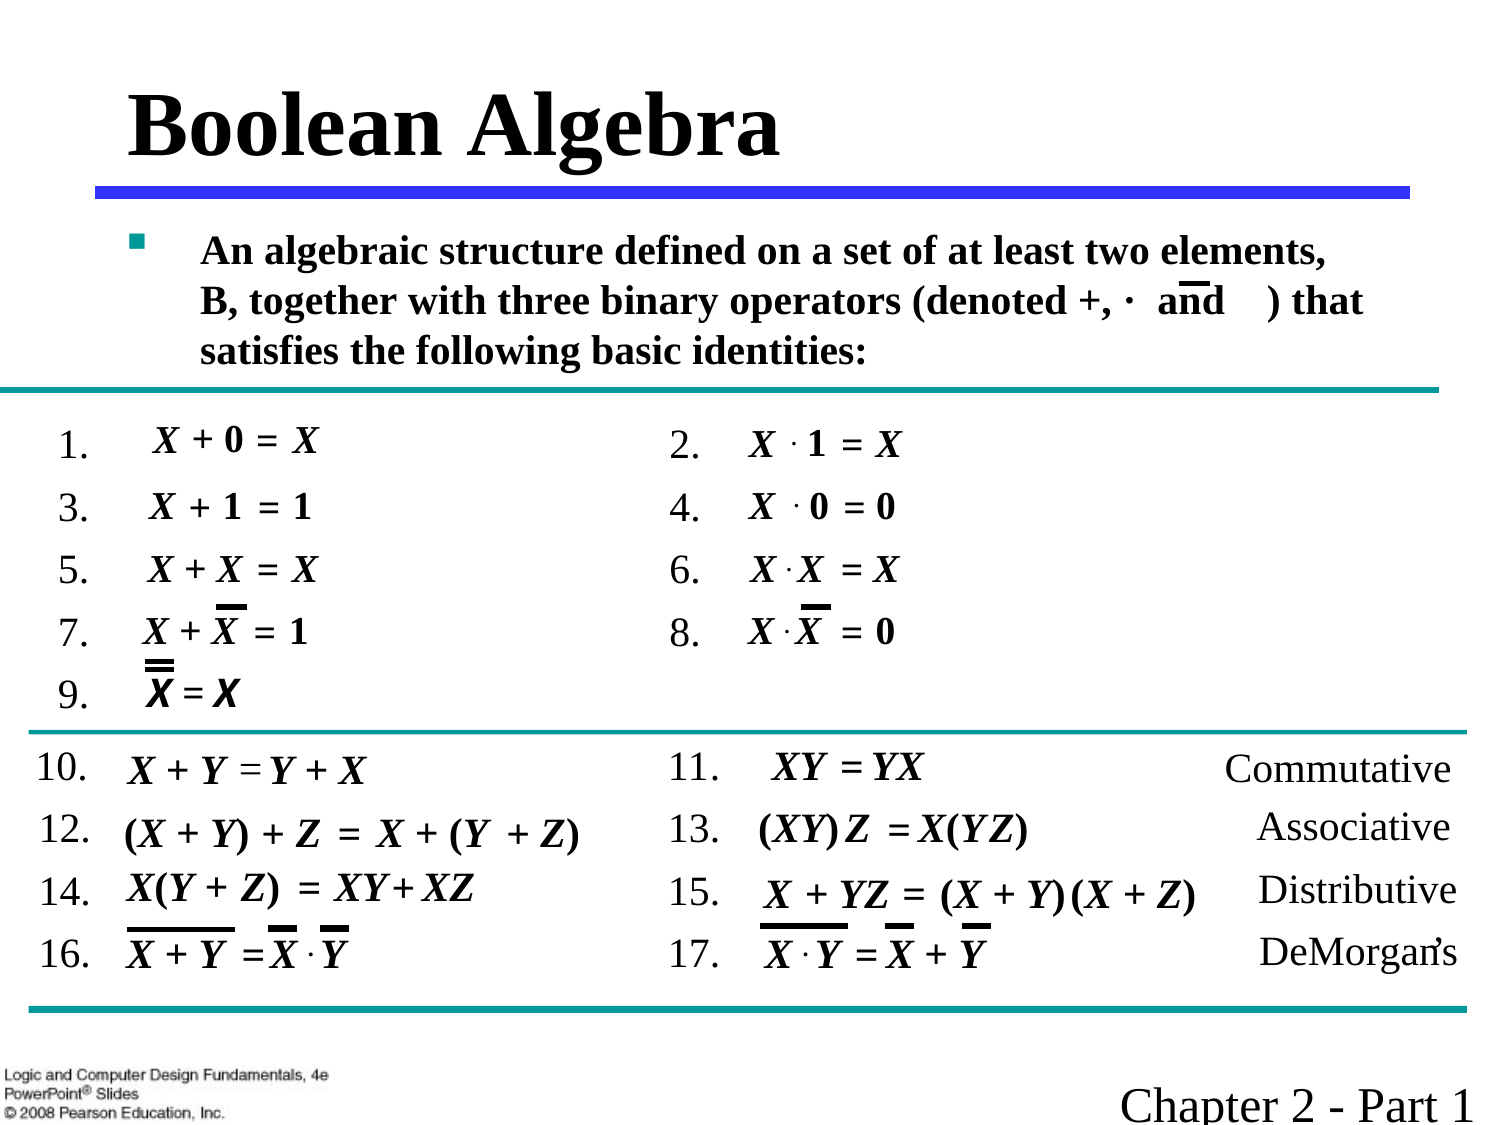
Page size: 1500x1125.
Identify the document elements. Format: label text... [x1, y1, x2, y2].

text_box 3. [57, 479, 90, 530]
text_box Commutative [1224, 740, 1452, 791]
text_box . 1 [791, 417, 827, 465]
text_box X(Y [918, 801, 986, 852]
text_box = [257, 481, 281, 530]
text_box Z) [989, 801, 1029, 852]
text_box ’ [1431, 923, 1441, 975]
text_box 1 [292, 479, 313, 528]
text_box Z [295, 805, 322, 856]
text_box X [748, 480, 776, 528]
text_box 17. [667, 926, 721, 977]
text_box = [840, 740, 864, 791]
text_box XY [771, 738, 826, 789]
text_box YX [870, 738, 925, 789]
text_box (X + Z) [1070, 866, 1197, 917]
text_box X [149, 495, 176, 528]
text_box = [843, 481, 866, 530]
text_box = [253, 606, 277, 654]
text_box [28, 729, 1467, 735]
text_box [0, 387, 1439, 393]
text_box Z [845, 801, 871, 852]
text_box An algebraic structure defined on a set of at least two elements, B, together with three binary operators (denoted +, · and ) that satisfies the following basic identities: [110, 215, 1386, 375]
text_box 2. [669, 417, 701, 468]
text_box 5. [57, 542, 90, 593]
text_box 1 [288, 604, 309, 653]
text_box = [337, 806, 362, 857]
text_box 1. [57, 417, 90, 468]
text_box + [506, 806, 531, 857]
text_box X(Y + [126, 859, 229, 910]
text_box X . Y [764, 928, 841, 977]
text_box = [255, 414, 279, 463]
text_box Associative [1256, 798, 1451, 849]
text_box 7. [57, 604, 90, 655]
text_box X . X [747, 605, 822, 653]
text_box XY [334, 875, 388, 910]
text_box (XY) [758, 801, 840, 852]
text_box XZ [421, 859, 476, 910]
text_box (X + Y) [939, 866, 1066, 917]
text_box 14. [38, 863, 92, 914]
title Boolean Algebra [112, 50, 1388, 188]
text_box X [152, 413, 190, 462]
text_box = [840, 606, 864, 654]
text_box 10. [35, 738, 88, 789]
text_box X [763, 866, 792, 906]
text_box 1 [192, 479, 243, 528]
text_box = [854, 927, 879, 978]
text_box . 0 [783, 479, 830, 528]
text_box Y + X [268, 742, 367, 794]
text_box 9. [57, 667, 90, 718]
text_box X [875, 417, 903, 466]
text_box Distributive [1257, 861, 1458, 912]
text_box X + Y [126, 926, 225, 977]
text_box X + Y [886, 926, 985, 977]
text_box DeMorgan [1259, 923, 1431, 975]
text_box X [291, 542, 319, 591]
text_box X . Y [269, 926, 346, 977]
text_box 4. [669, 479, 701, 530]
text_box X + (Y [365, 805, 489, 856]
text_box X [873, 542, 900, 580]
text_box X . X [750, 542, 824, 591]
text_box X [748, 417, 776, 466]
text_box X + X [147, 542, 243, 591]
picture [4, 1066, 329, 1123]
text_box X = X [147, 667, 239, 716]
text_box (X + Y) [123, 805, 250, 856]
text_box Z) [230, 859, 281, 910]
text_box X + X [142, 605, 238, 653]
text_box 12. [38, 800, 92, 851]
text_box 11. [667, 738, 721, 789]
text_box [28, 1005, 1467, 1013]
text_box = [241, 927, 266, 978]
text_box X [763, 882, 792, 917]
text_box 13. [667, 800, 721, 851]
text_box 6. [669, 542, 701, 593]
text_box = [902, 866, 927, 917]
text_box 16. [38, 926, 92, 977]
text_box X [292, 413, 320, 462]
text_box + 0 [191, 412, 245, 461]
text_box = [841, 418, 864, 467]
text_box + [261, 806, 286, 857]
text_box X [873, 558, 900, 591]
text_box + [391, 860, 416, 912]
text_box Z) [540, 805, 581, 856]
text_box = [297, 860, 322, 912]
text_box 15. [667, 863, 721, 914]
text_box X + Y [127, 742, 226, 794]
text_box = [238, 742, 263, 793]
text_box 0 [876, 479, 896, 528]
text_box 0 [875, 604, 896, 653]
text_box X [149, 480, 176, 517]
text_box XY [334, 859, 388, 899]
text_box s [1441, 923, 1459, 975]
text_box = [840, 543, 864, 592]
text_box + [188, 481, 212, 530]
text_box 8. [669, 604, 701, 655]
text_box = [887, 802, 912, 853]
text_box + YZ [804, 866, 890, 917]
text_box = [256, 543, 280, 592]
